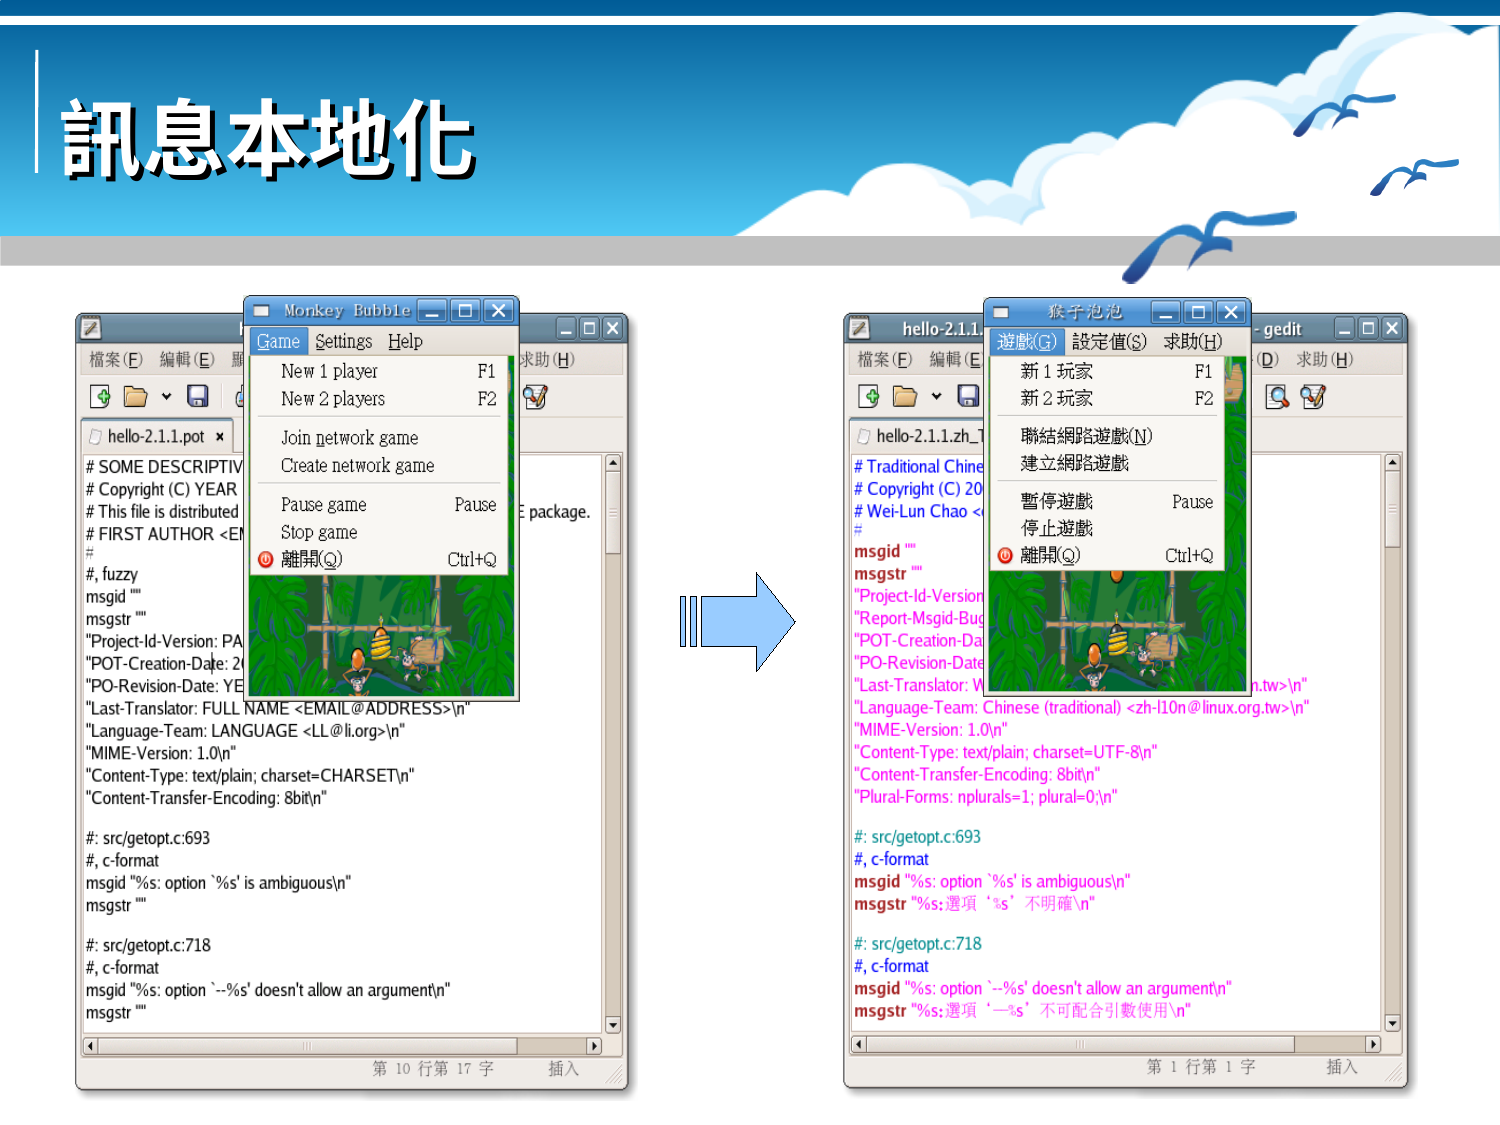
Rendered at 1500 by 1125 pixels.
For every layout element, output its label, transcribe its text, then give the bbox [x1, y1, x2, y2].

text_box [701, 572, 796, 672]
picture [70, 295, 638, 1101]
picture [838, 297, 1418, 1099]
title 訊息本地化 [59, 86, 1465, 186]
text_box [690, 596, 697, 647]
picture [730, 12, 1500, 284]
text_box [680, 596, 686, 647]
